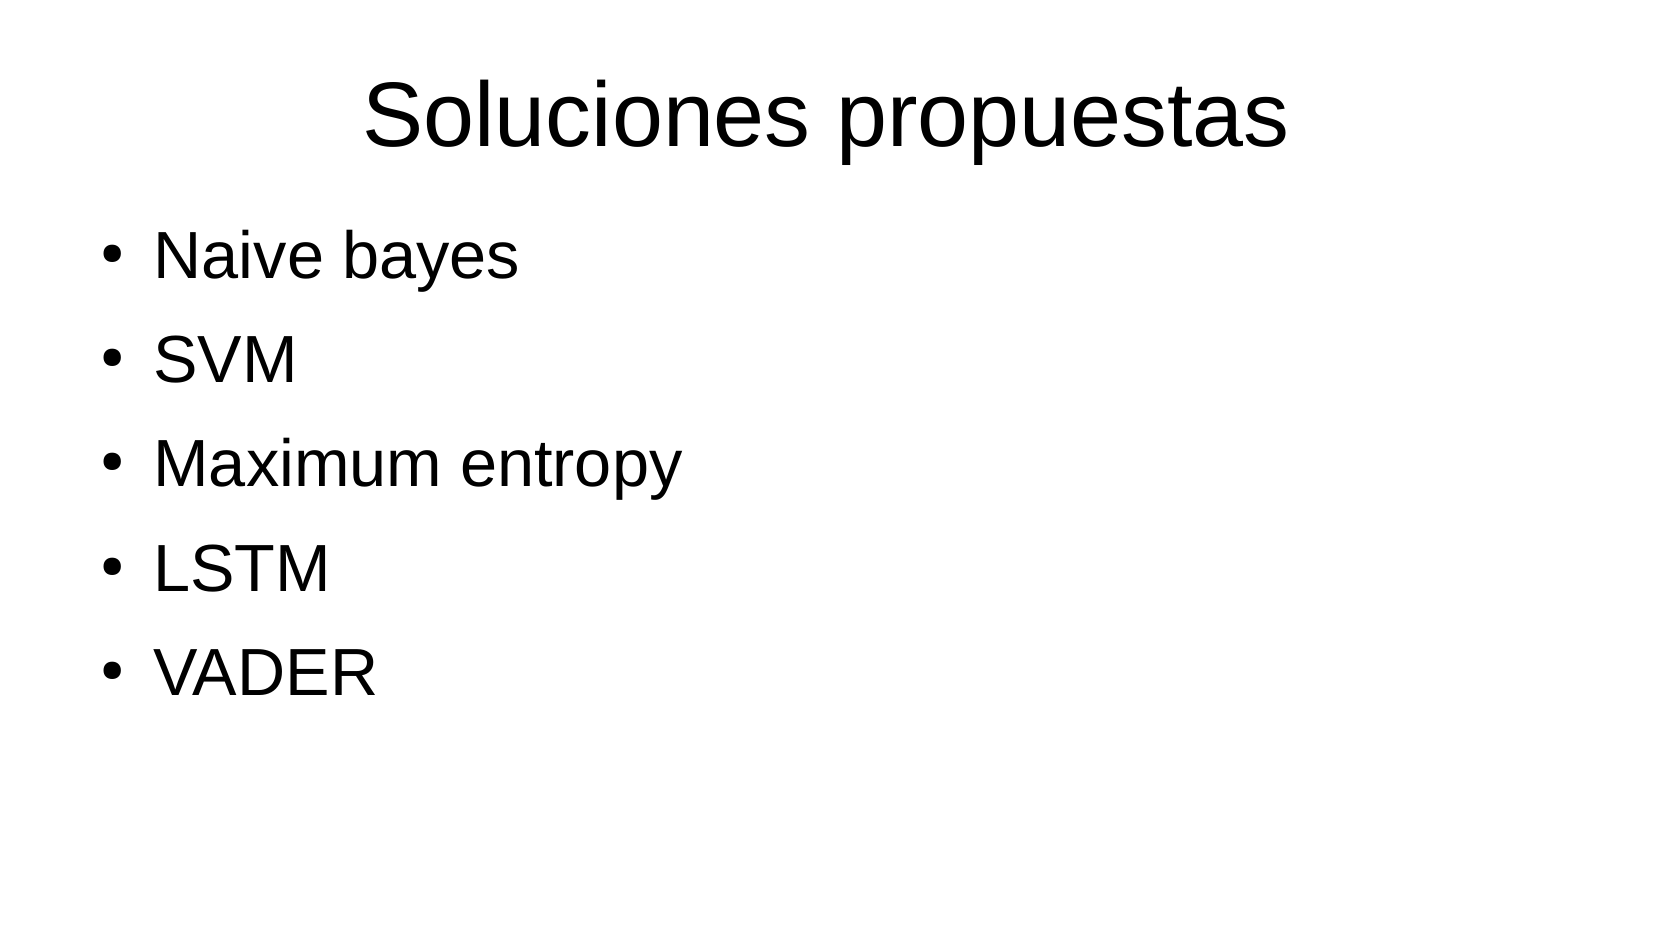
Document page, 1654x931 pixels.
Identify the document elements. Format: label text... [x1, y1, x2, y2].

list Naive bayes SVM Maximum entropy LSTM VADER [82, 217, 1571, 758]
title Soluciones propuestas [82, 37, 1571, 193]
